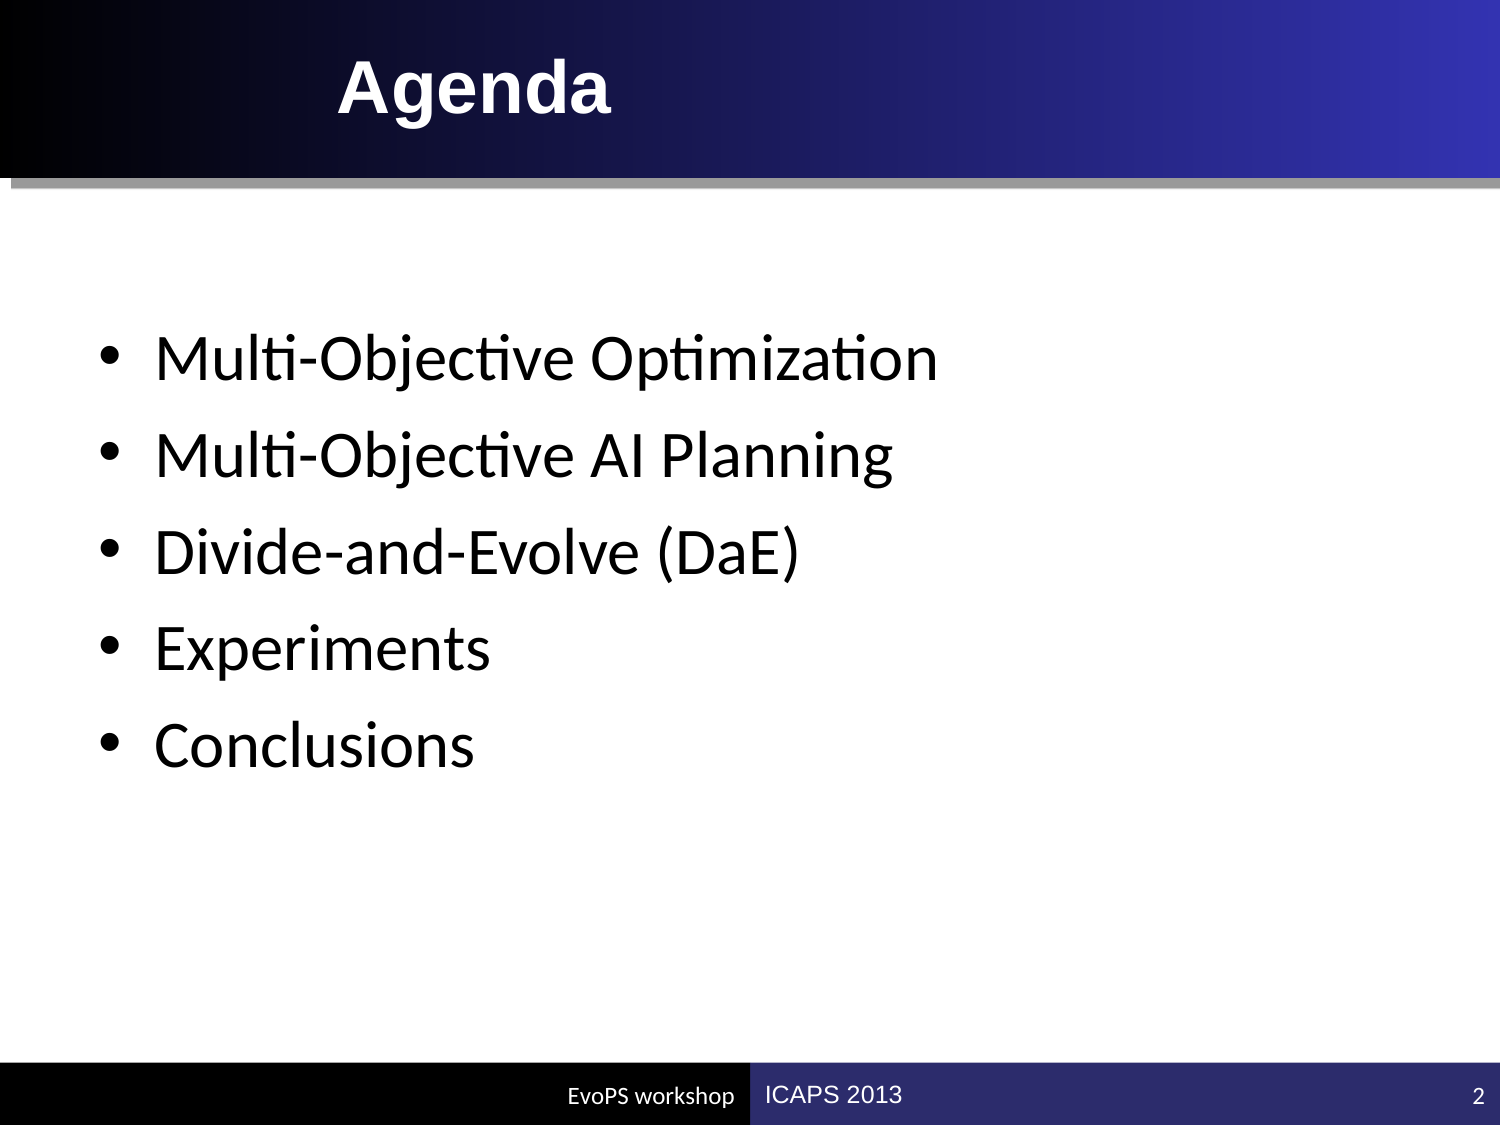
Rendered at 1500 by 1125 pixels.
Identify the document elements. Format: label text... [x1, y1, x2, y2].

text_box Agenda [322, 31, 1214, 137]
list Multi-Objective Optimization Multi-Objective AI Planning Divide-and-Evolve (DaE) Experiments Conclusions [83, 306, 1371, 959]
